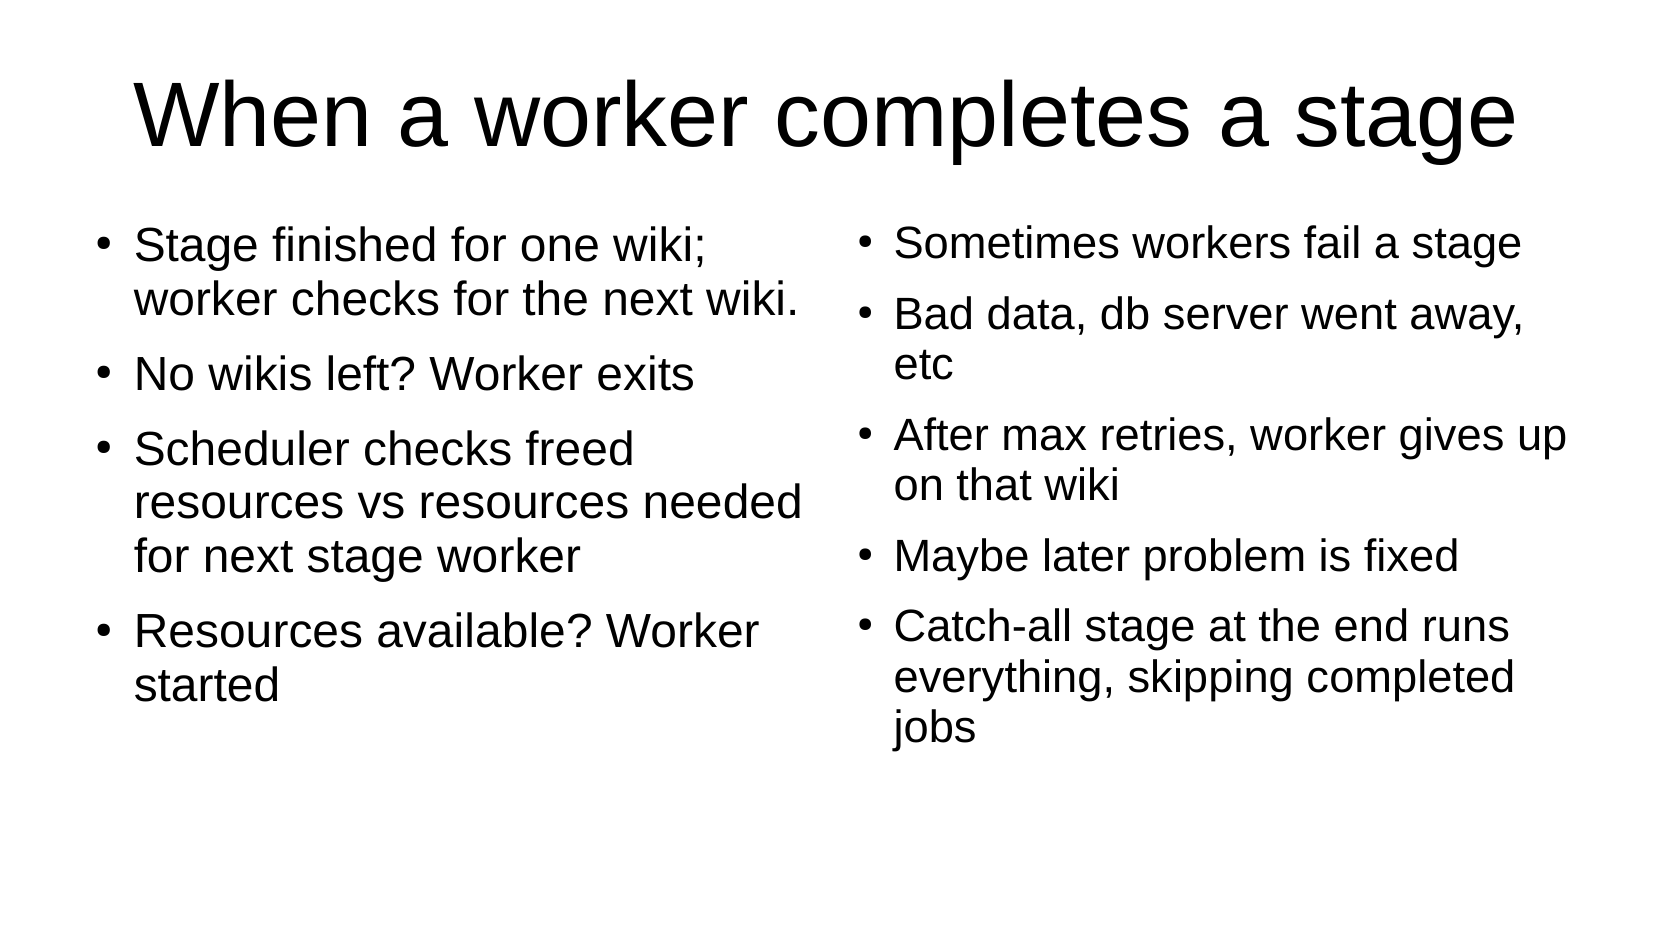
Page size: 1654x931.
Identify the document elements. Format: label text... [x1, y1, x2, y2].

list Sometimes workers fail a stage Bad data, db server went away, etc After max retries, worker gives up on that wiki Maybe later problem is fixed Catch-all stage at the end runs everything, skipping completed jobs [845, 217, 1572, 758]
title When a worker completes a stage [82, 37, 1571, 193]
list Stage finished for one wiki; worker checks for the next wiki. No wikis left? Worker exits Scheduler checks freed resources vs resources needed for next stage worker Resources available? Worker started [82, 217, 809, 758]
